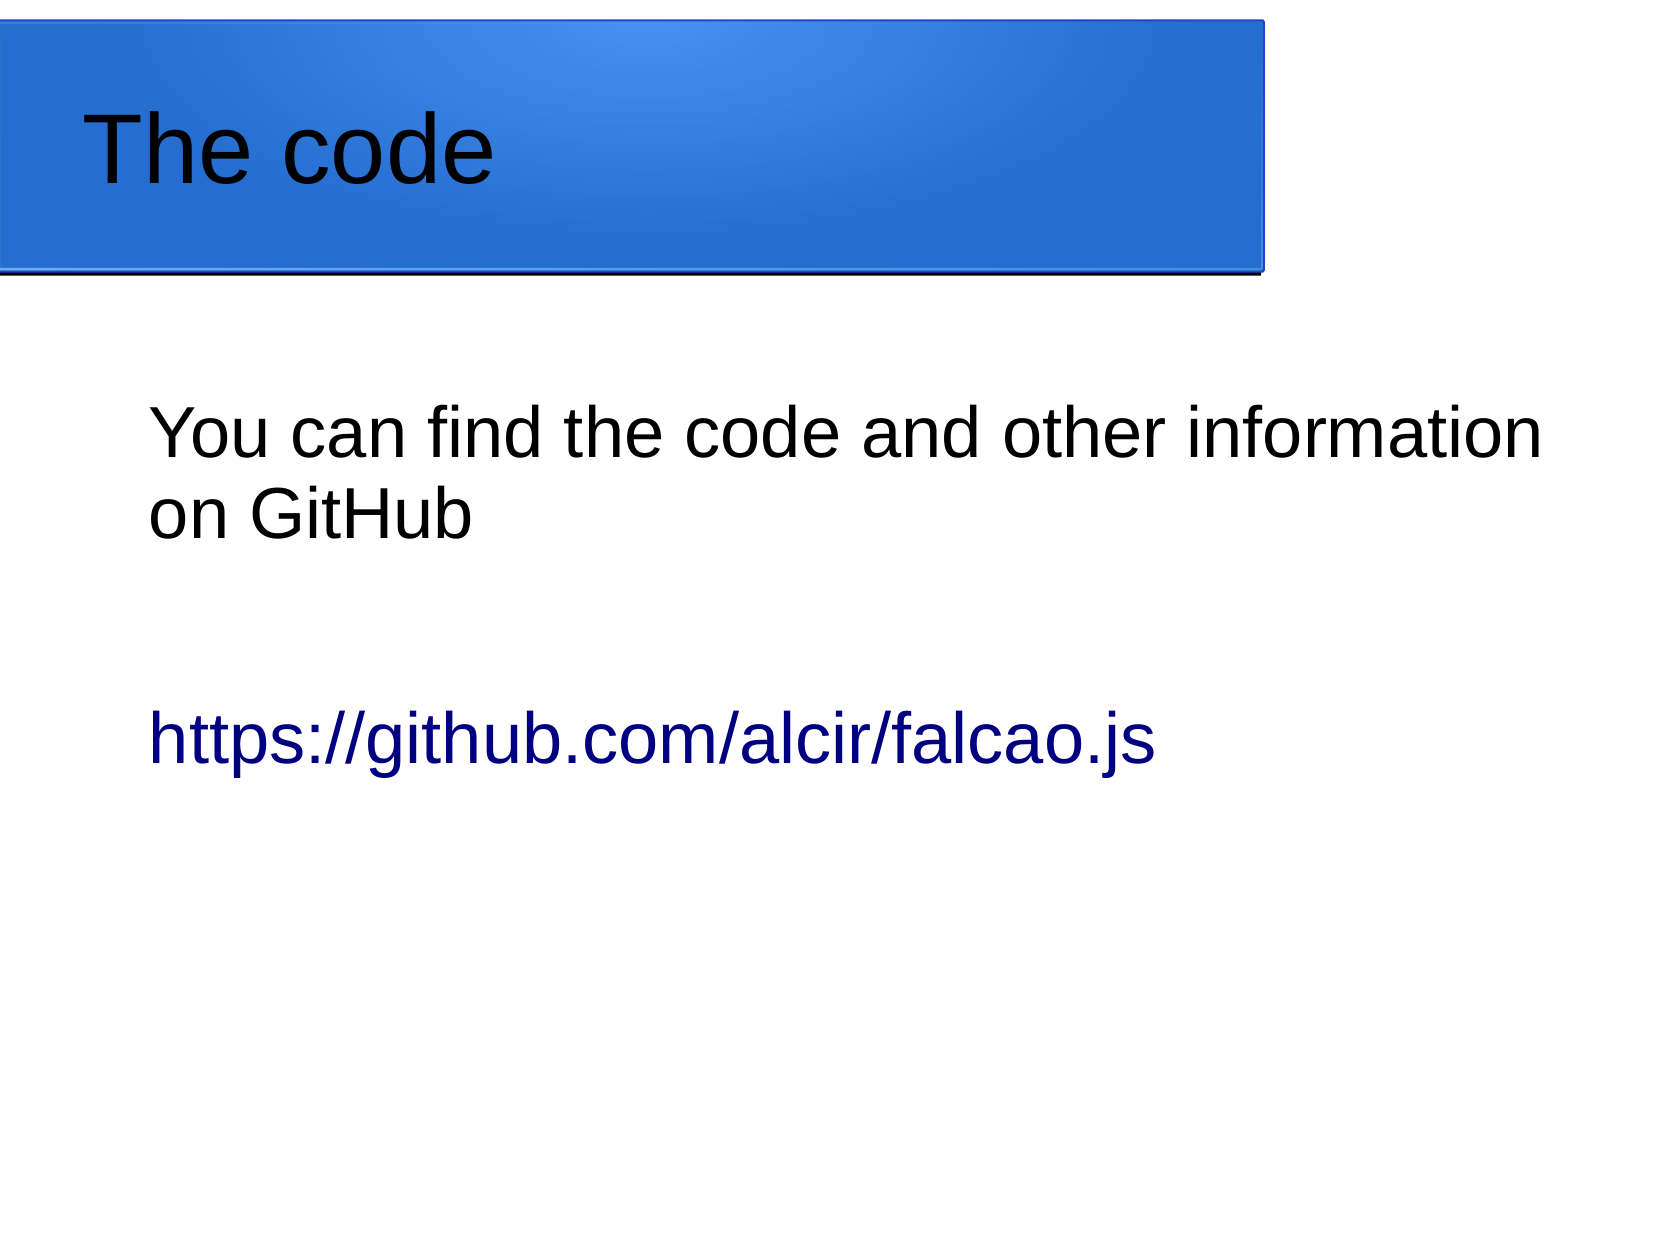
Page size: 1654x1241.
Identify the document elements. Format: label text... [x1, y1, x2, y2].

title The code [82, 47, 1235, 252]
list You can find the code and other information on GitHub https://github.com/alcir/falcao.js [78, 392, 1567, 1112]
